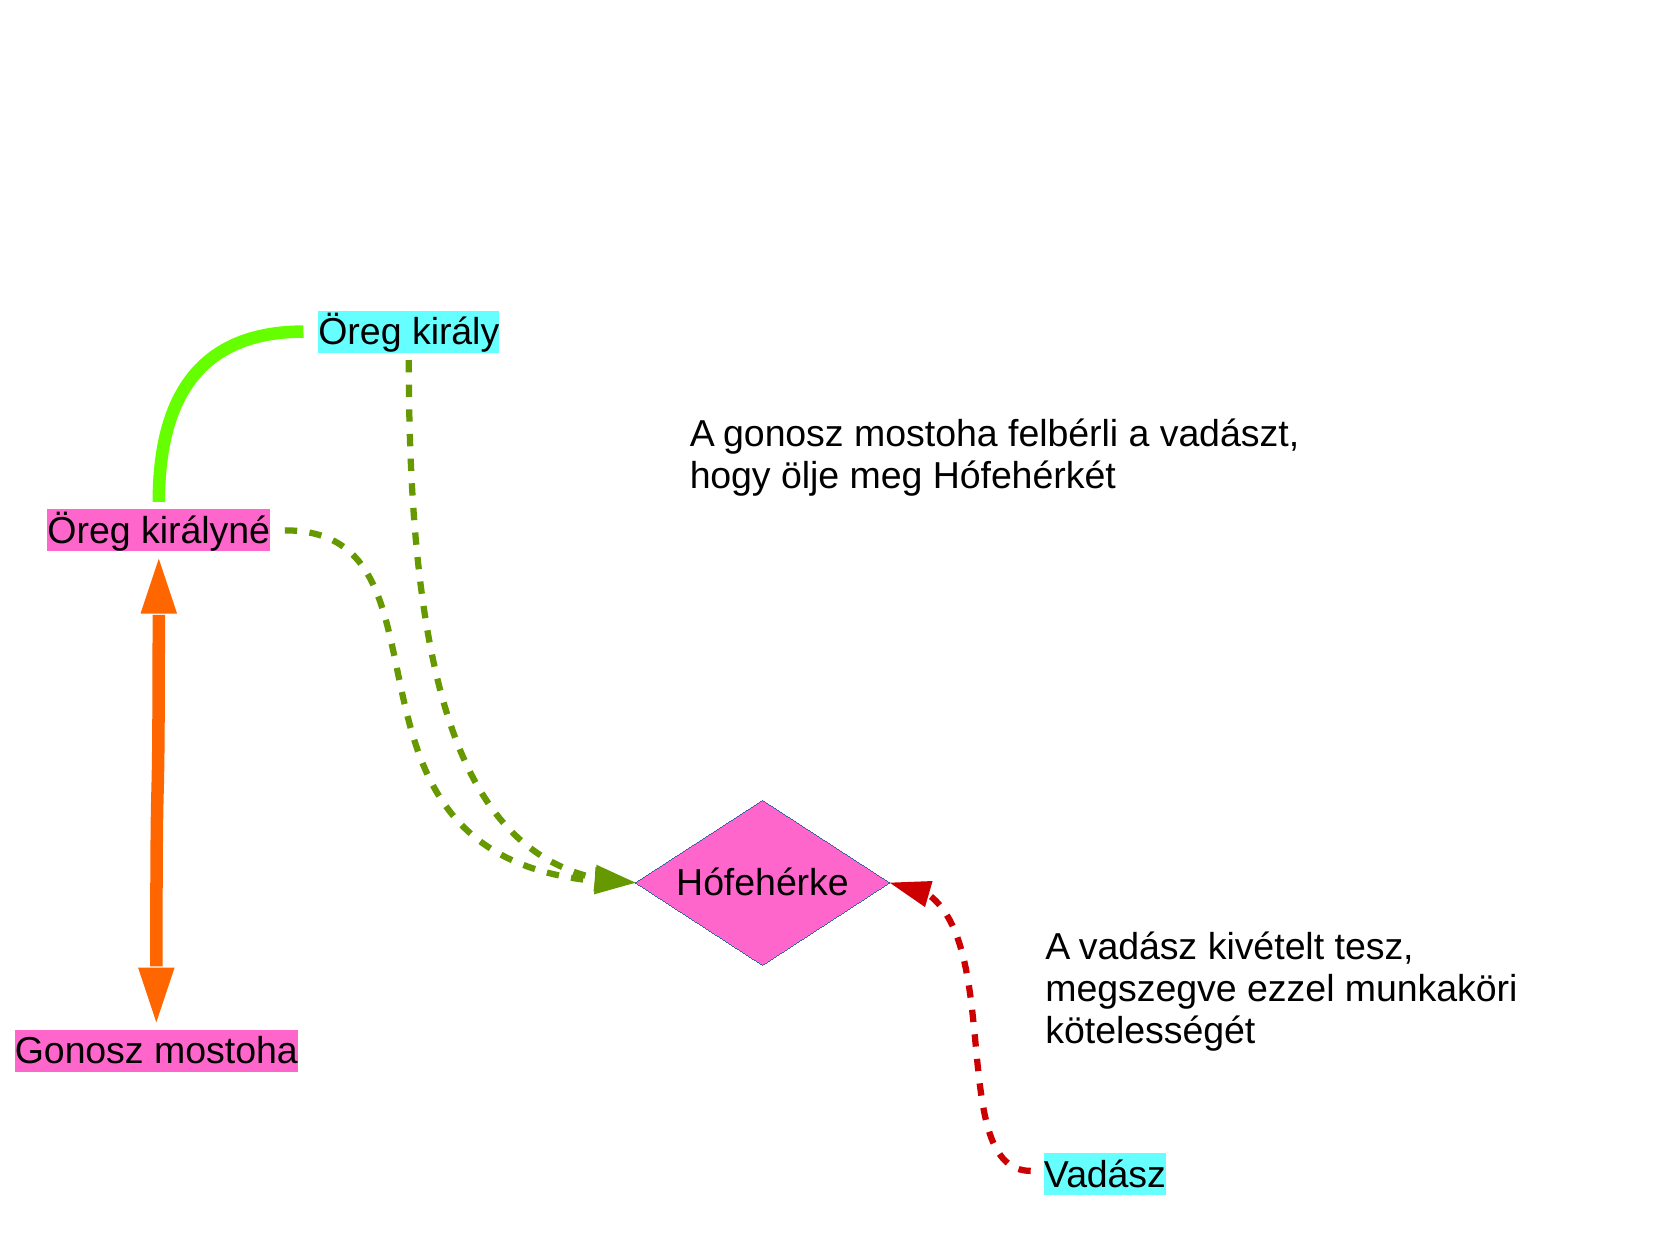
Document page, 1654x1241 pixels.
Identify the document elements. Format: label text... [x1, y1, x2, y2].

text_box Öreg királyné [32, 501, 285, 559]
text_box Hófehérke [635, 800, 890, 966]
text_box A gonosz mostoha felbérli a vadászt, hogy ölje meg Hófehérkét [675, 405, 1336, 504]
text_box Gonosz mostoha [0, 1022, 313, 1080]
text_box Vadász [1029, 1145, 1181, 1203]
text_box A vadász kivételt tesz, megszegve ezzel munkaköri kötelességét [1030, 918, 1607, 1066]
text_box Öreg király [303, 303, 515, 361]
